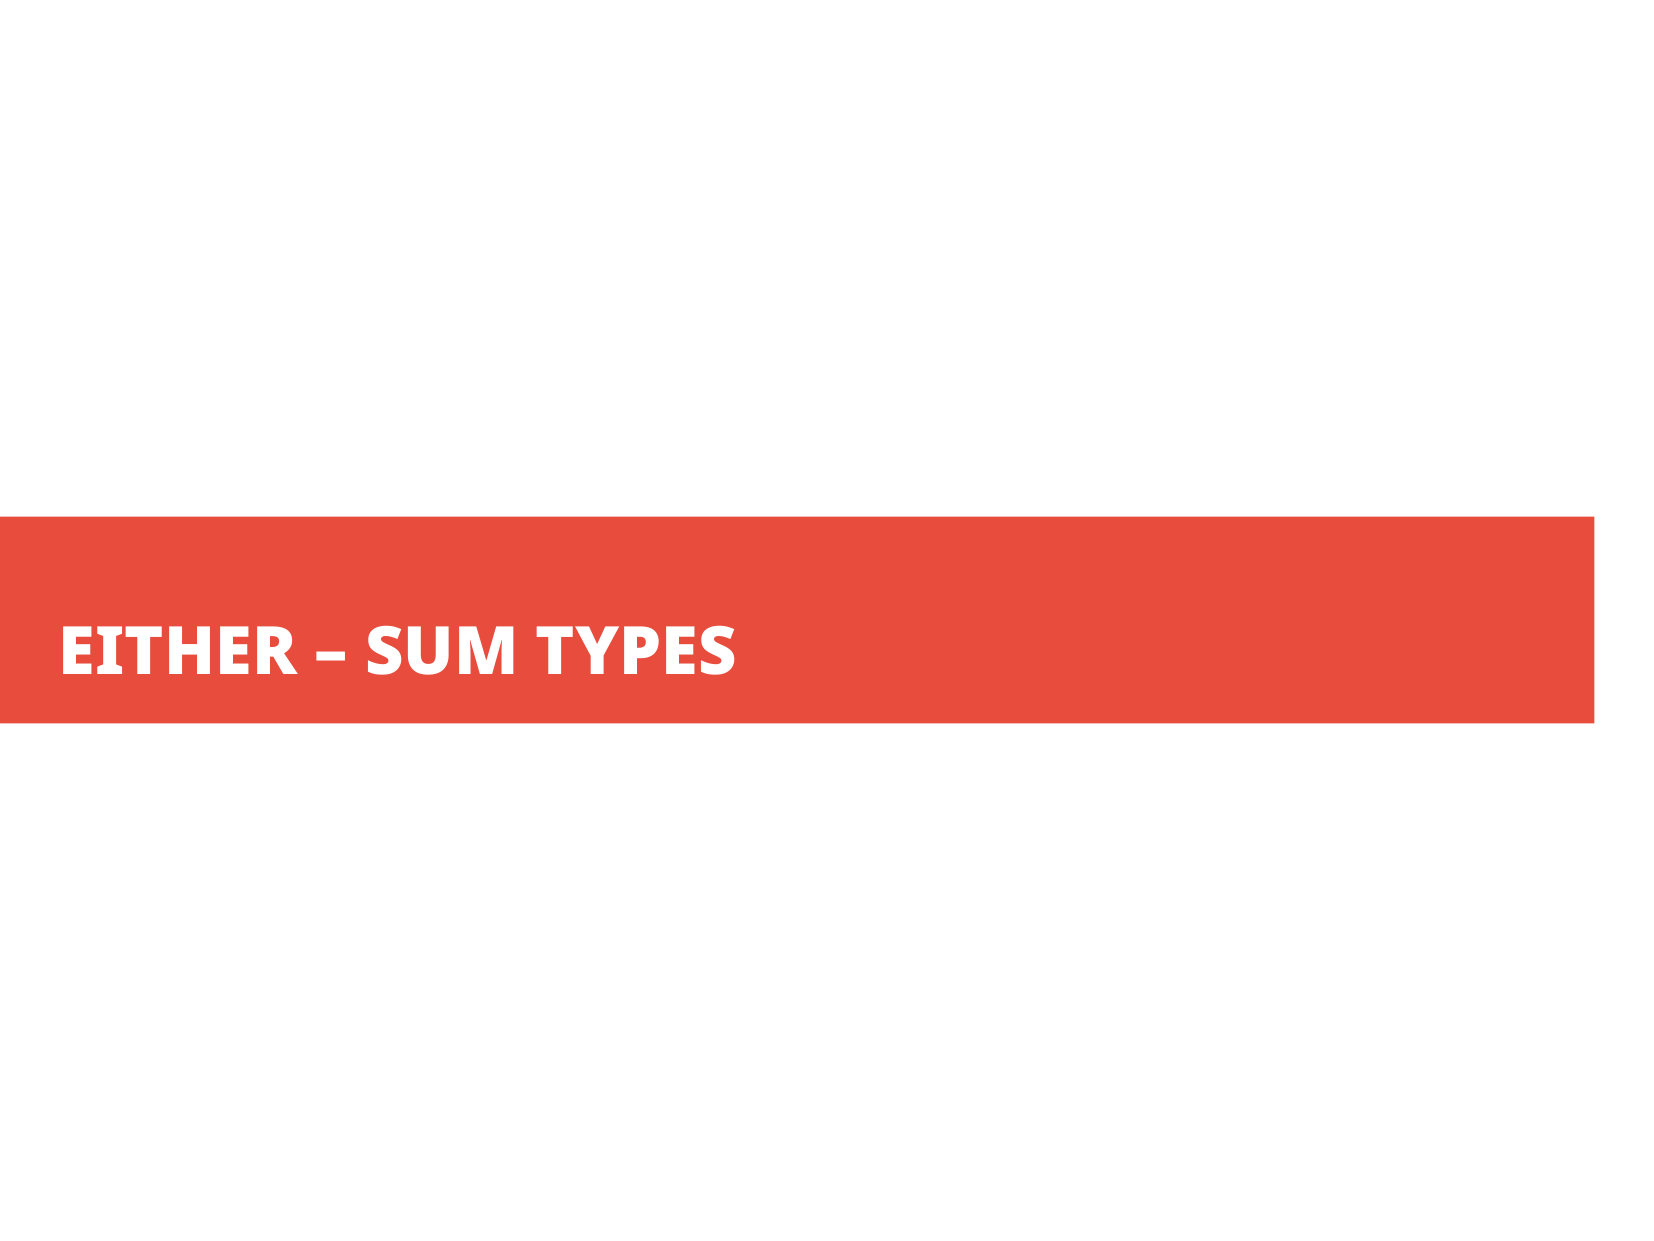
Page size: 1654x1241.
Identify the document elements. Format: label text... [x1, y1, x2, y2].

title EITHER – SUM TYPES [59, 546, 1595, 694]
